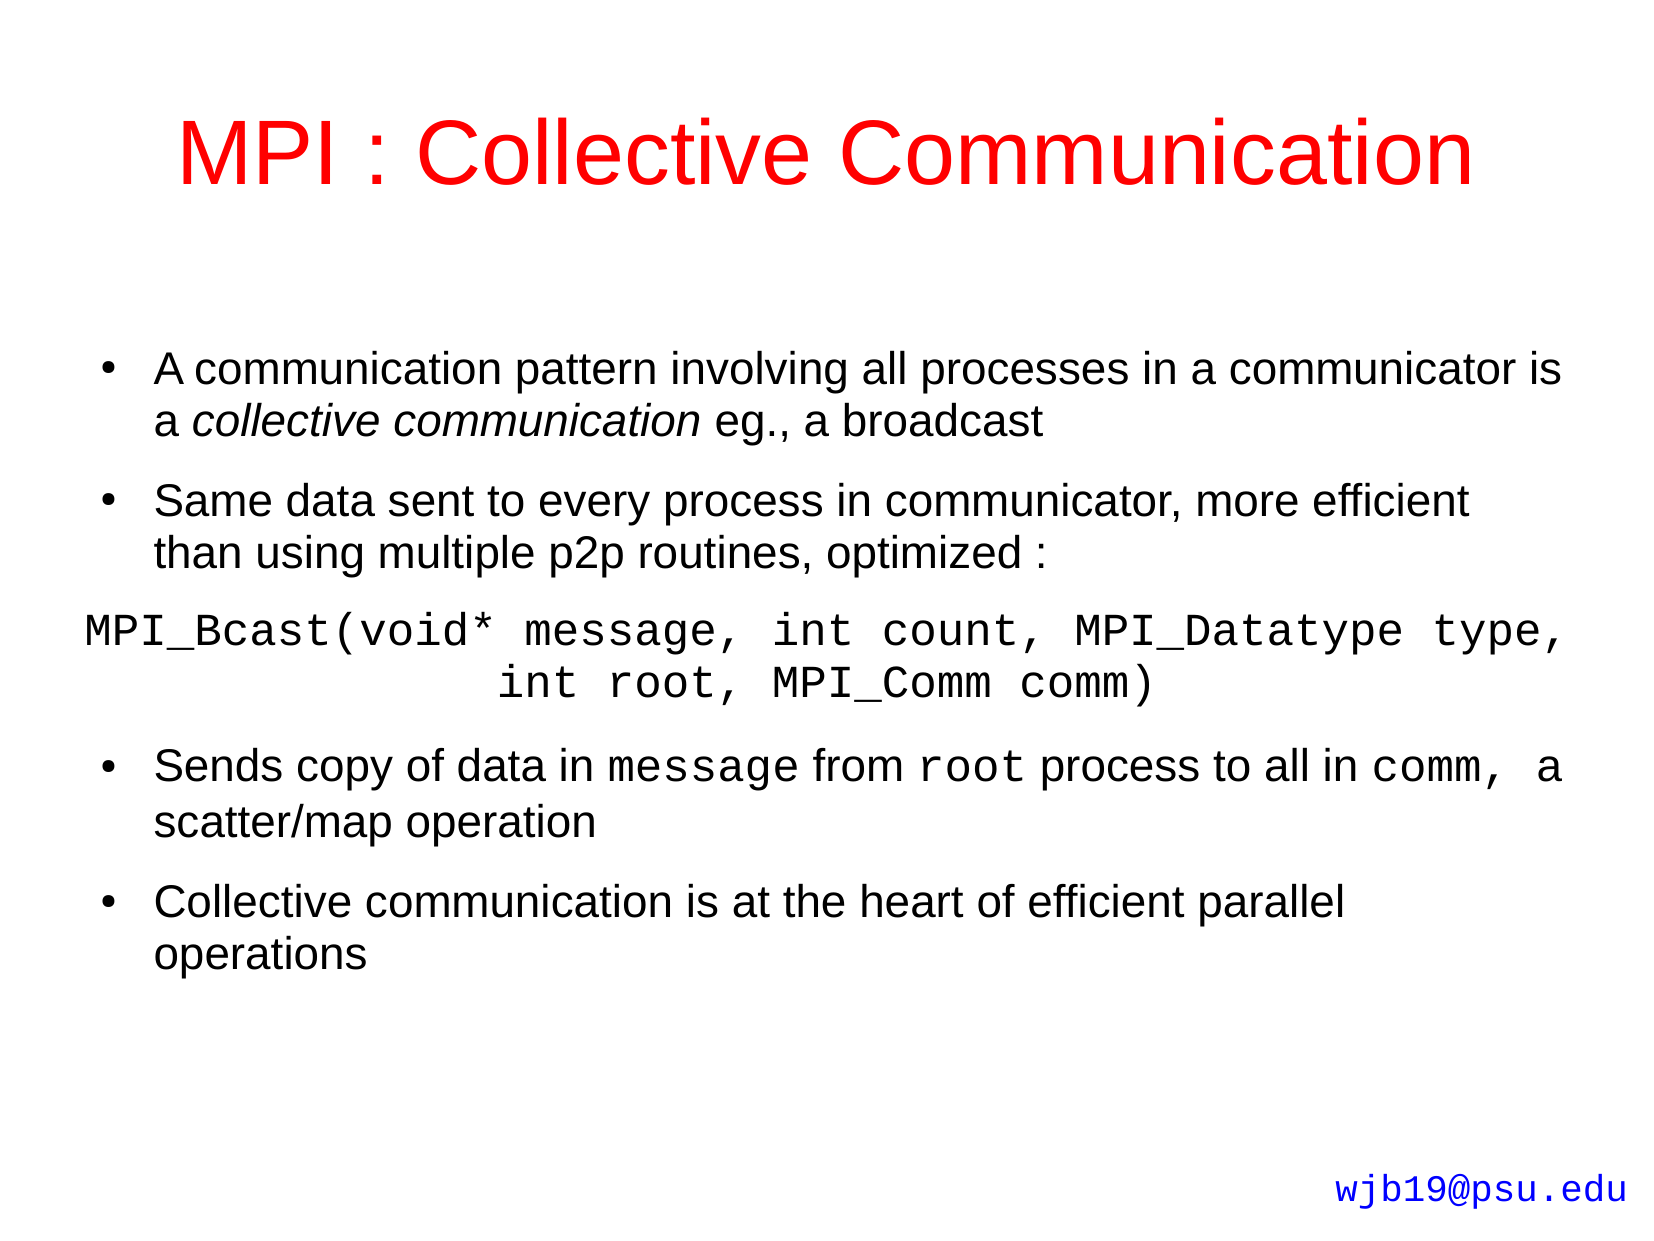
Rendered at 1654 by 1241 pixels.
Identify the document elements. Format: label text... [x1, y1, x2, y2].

title MPI : Collective Communication [82, 49, 1571, 257]
text_box wjb19@psu.edu [1320, 1162, 1643, 1220]
list A communication pattern involving all processes in a communicator is a collective communication eg., a broadcast Same data sent to every process in communicator, more efficient than using multiple p2p routines, optimized : MPI_Bcast(void* message, int count, MPI_Datatype type, int root, MPI_Comm comm) Sends copy of data in message from root process to all in comm, a scatter/map operation Collective communication is at the heart of efficient parallel operations [82, 343, 1571, 1162]
